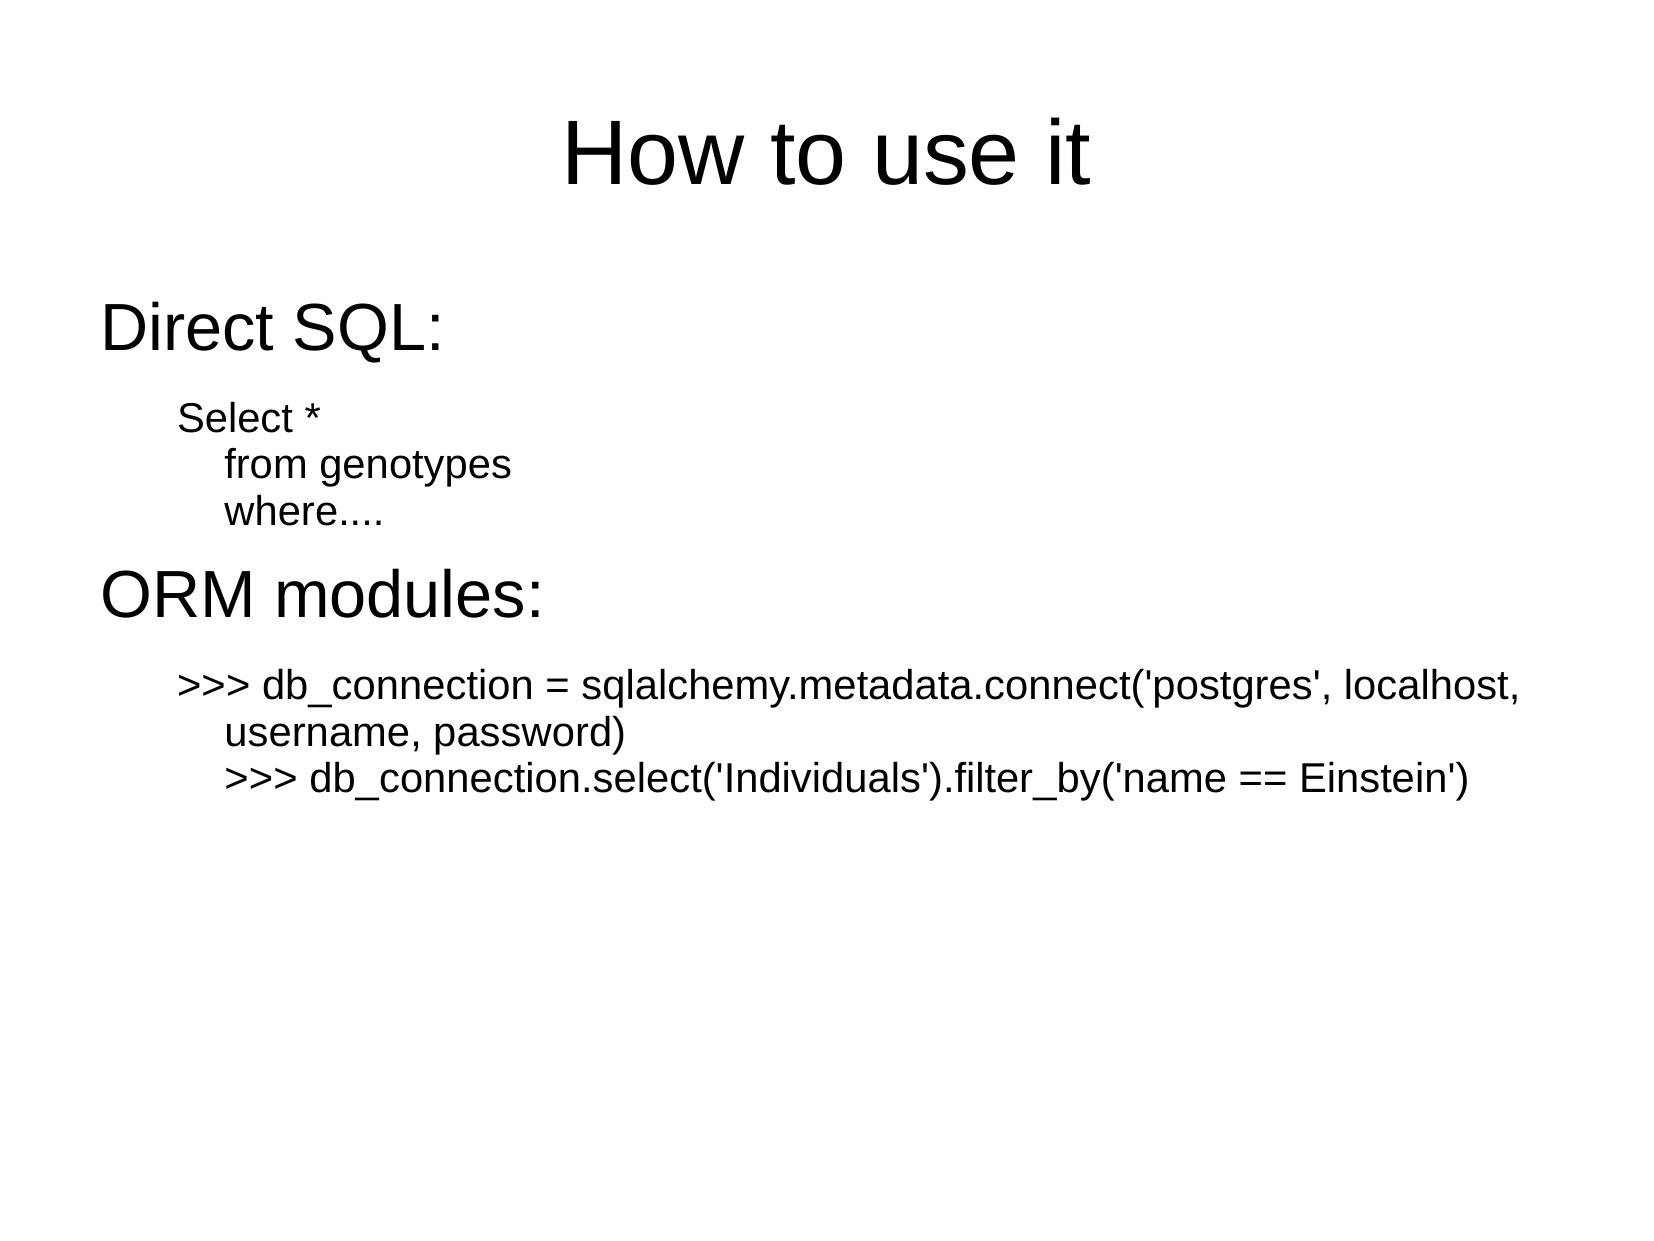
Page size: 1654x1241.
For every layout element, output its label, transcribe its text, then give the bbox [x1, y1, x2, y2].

title How to use it [82, 49, 1571, 257]
list Direct SQL: Select * from genotypes where.... ORM modules: >>> db_connection = sqlalchemy.metadata.connect('postgres', localhost, username, password) >>> db_connection.select('Individuals').filter_by('name == Einstein') [82, 290, 1571, 1109]
